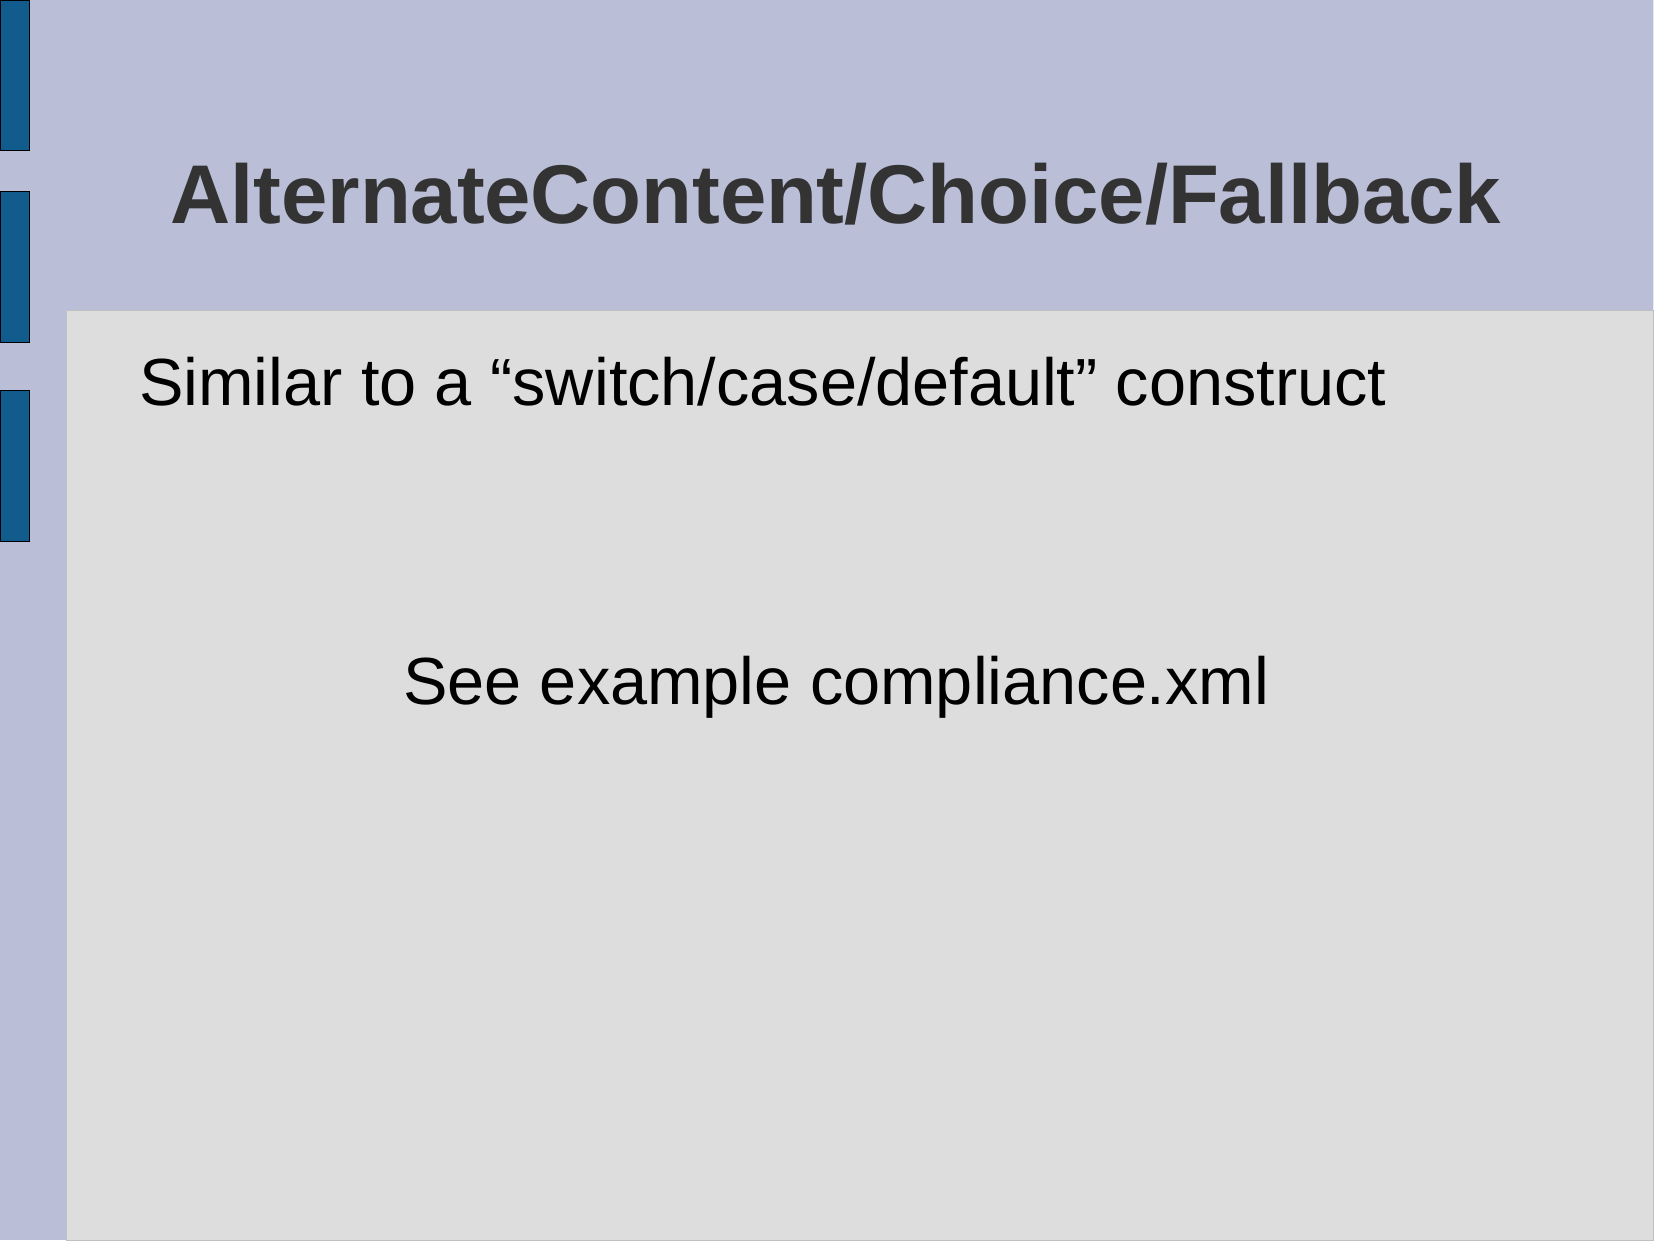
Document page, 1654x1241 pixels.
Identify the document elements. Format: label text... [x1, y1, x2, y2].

list Similar to a “switch/case/default” construct See example compliance.xml [121, 344, 1534, 1127]
title AlternateContent/Choice/Fallback [121, 91, 1534, 299]
